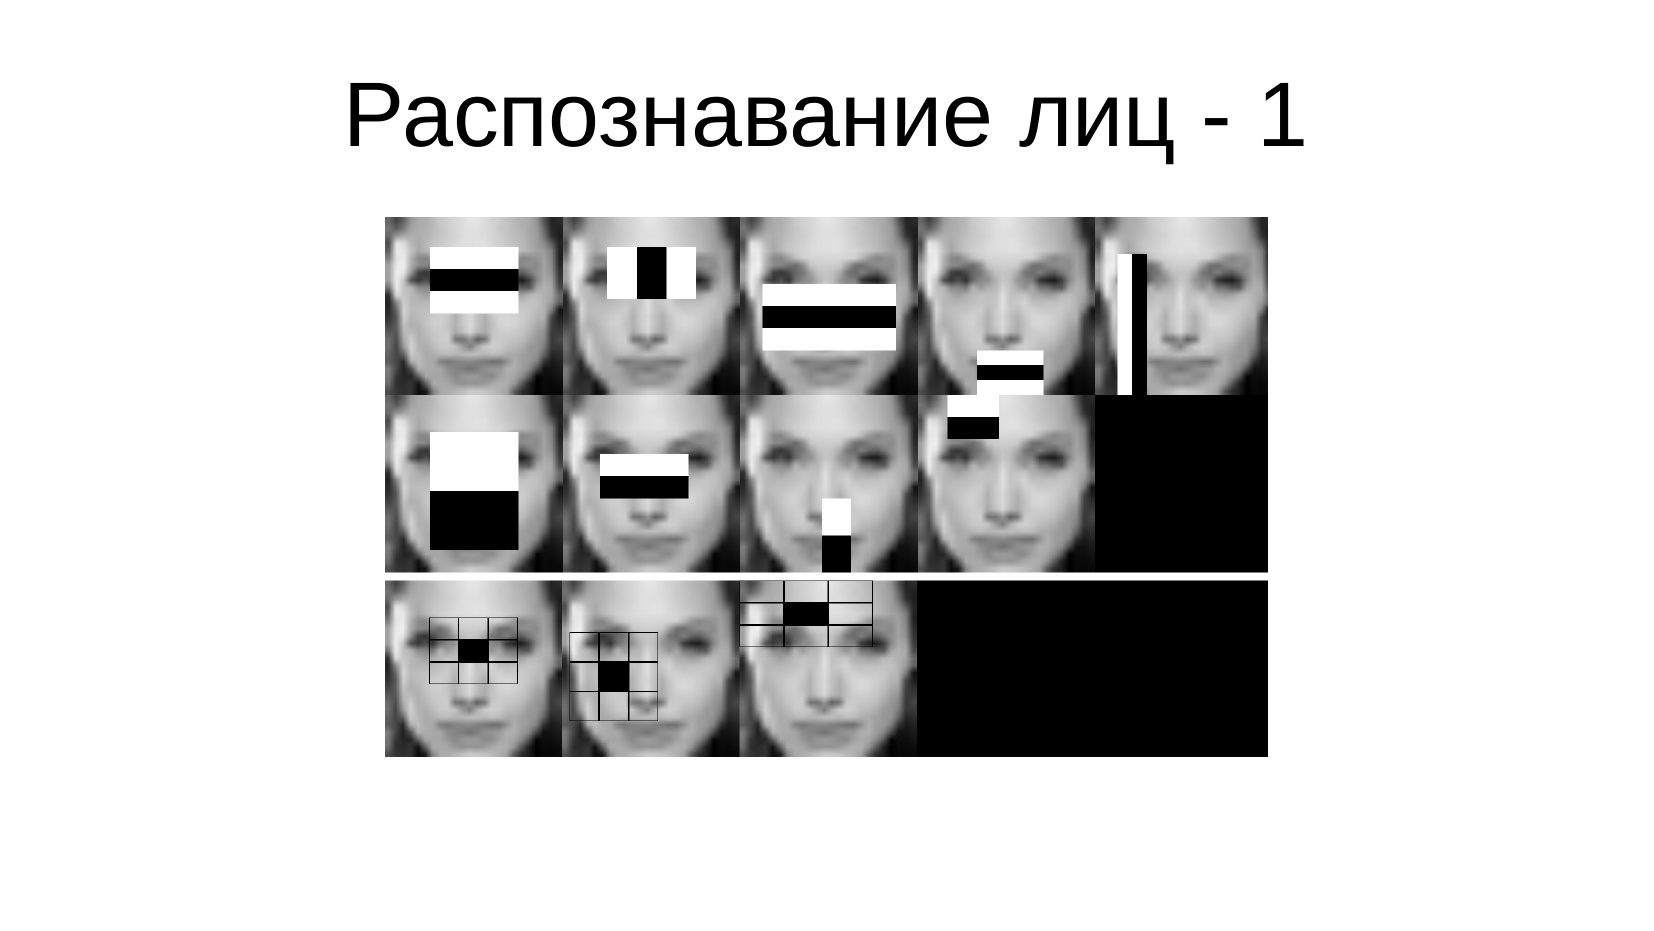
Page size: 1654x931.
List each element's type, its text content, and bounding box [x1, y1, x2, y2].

title Распознавание лиц - 1 [82, 37, 1571, 193]
picture [385, 217, 1268, 758]
